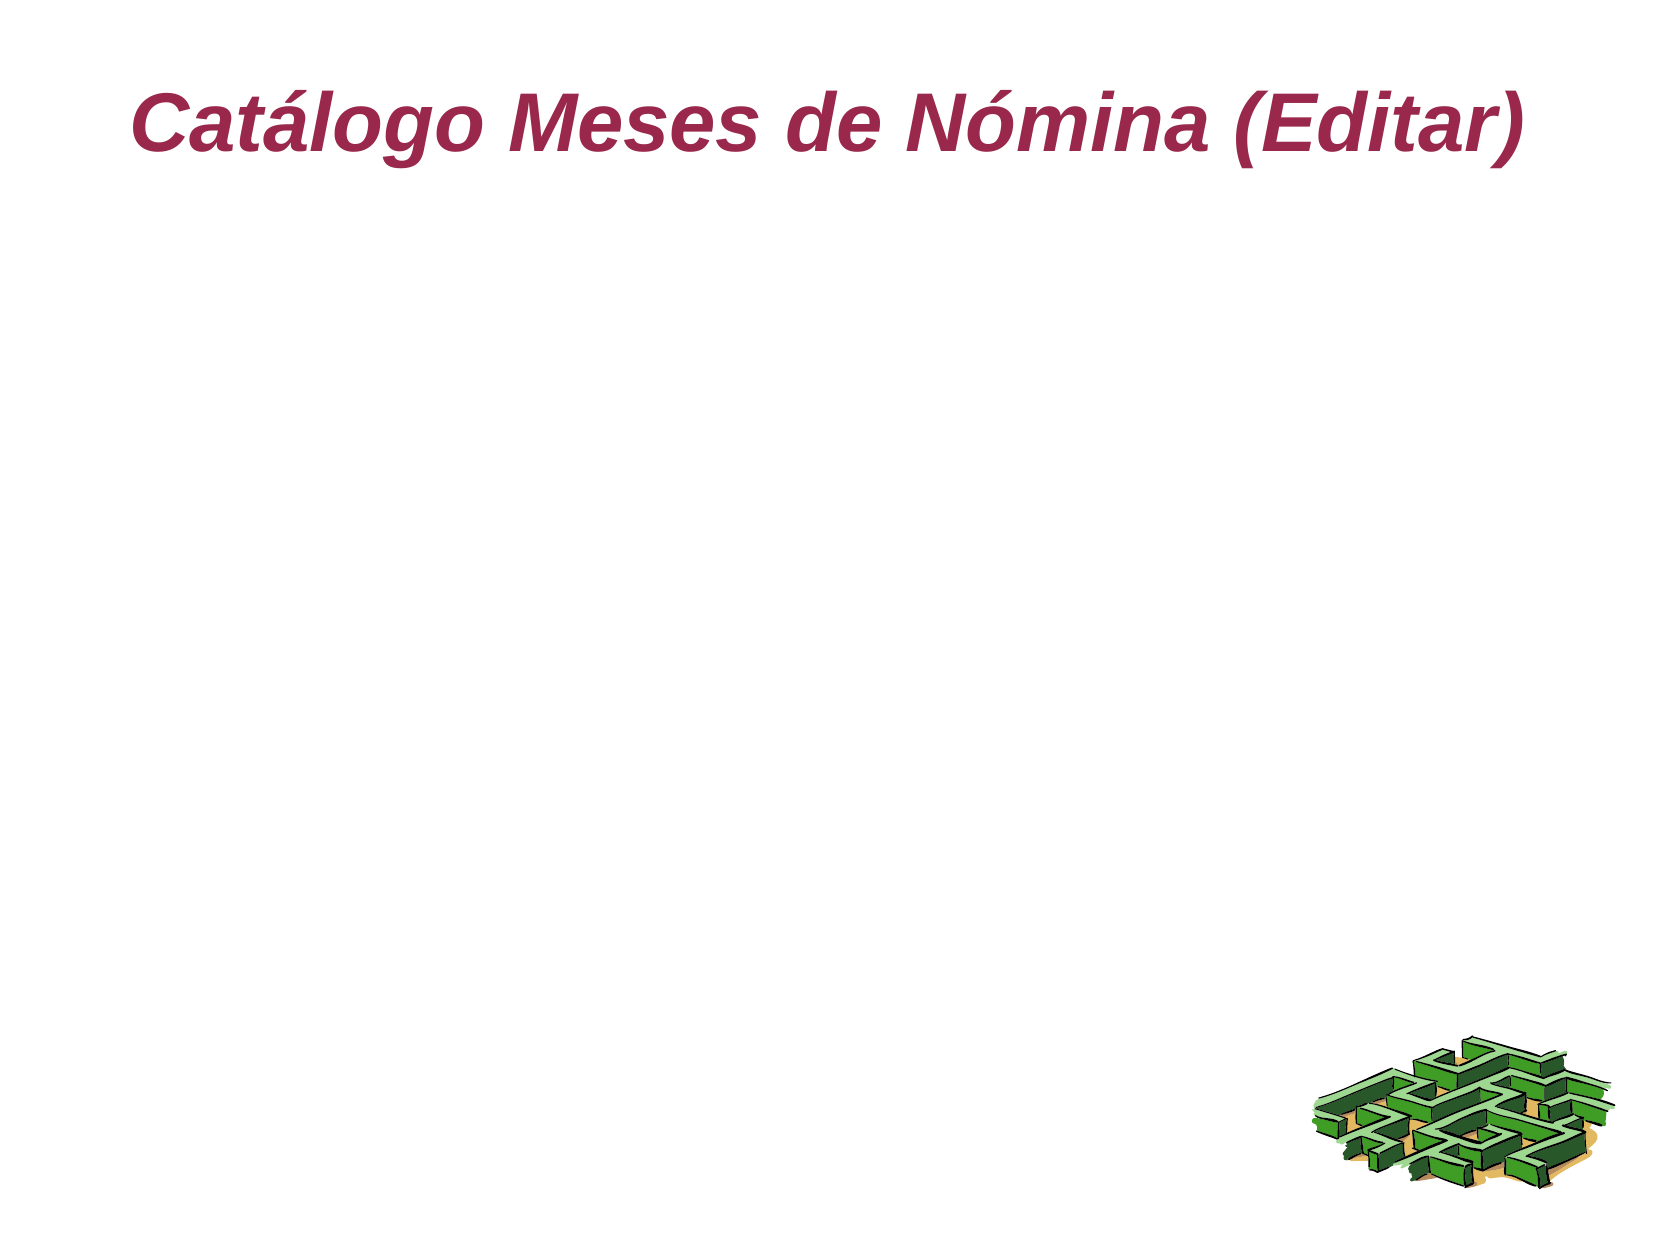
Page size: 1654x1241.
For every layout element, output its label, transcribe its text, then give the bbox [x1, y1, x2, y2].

title Catálogo Meses de Nómina (Editar) [121, 19, 1534, 227]
